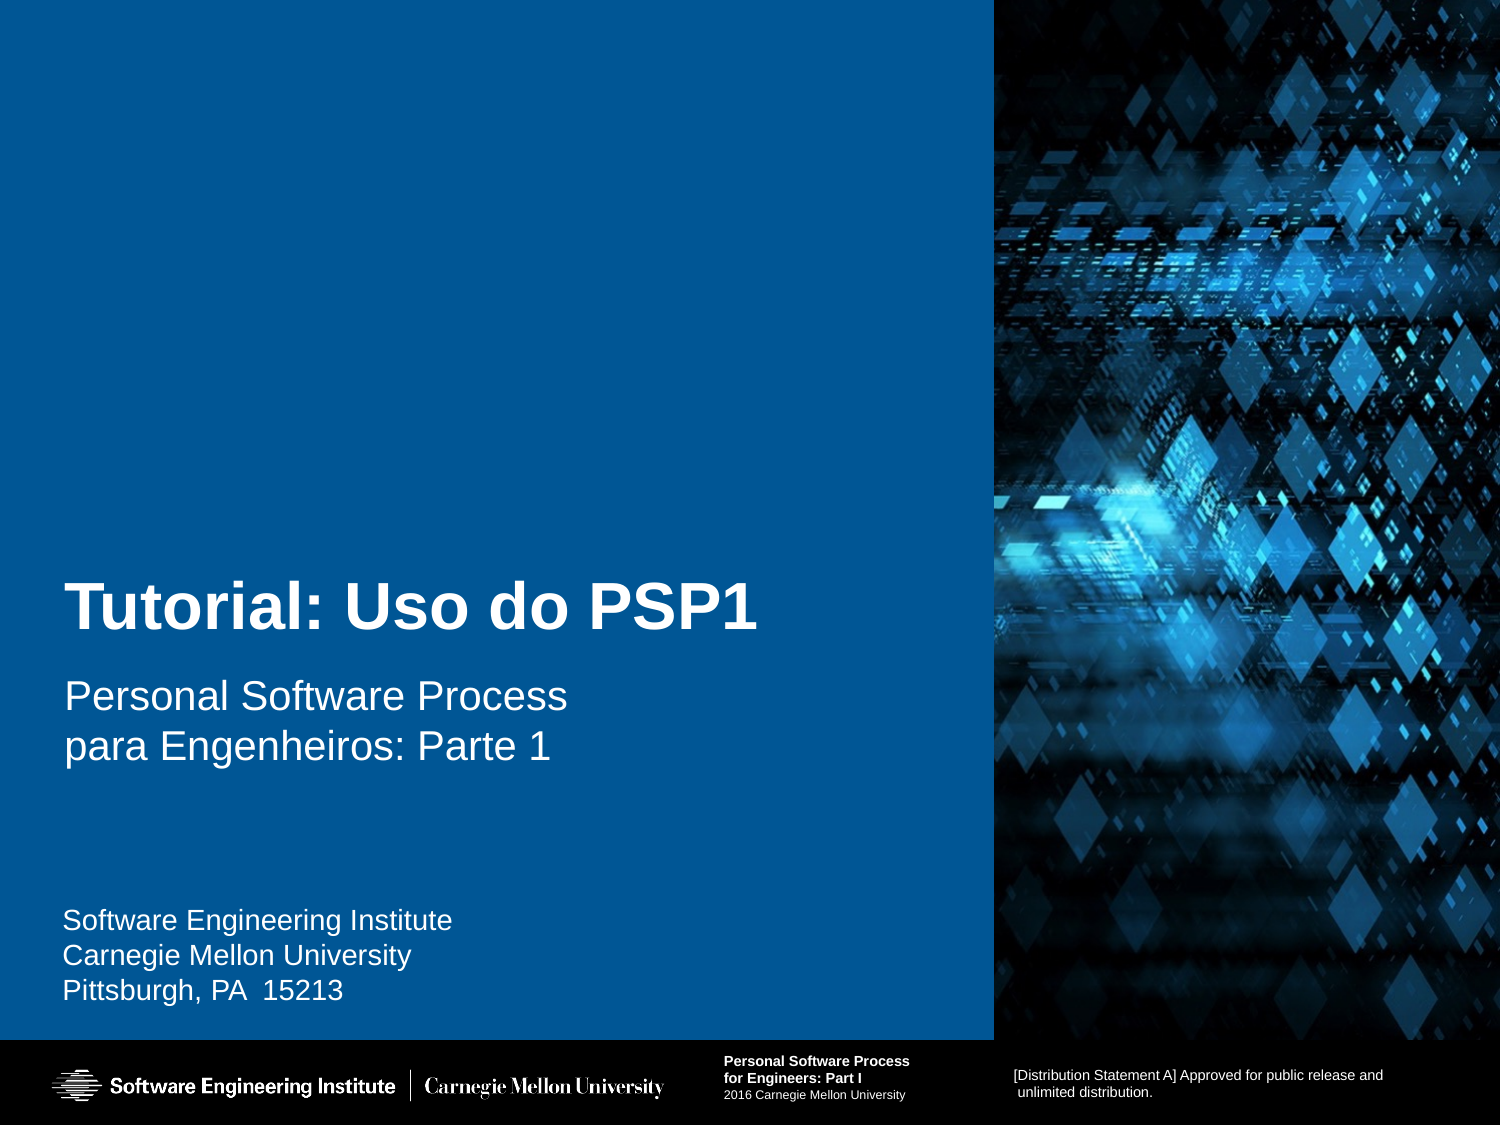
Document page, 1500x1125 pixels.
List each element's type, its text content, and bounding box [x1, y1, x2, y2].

subtitle Personal Software Process para Engenheiros: Parte 1 [64, 668, 850, 882]
picture [994, 0, 1500, 1040]
picture [43, 1062, 673, 1106]
title Tutorial: Uso do PSP1 [64, 43, 850, 644]
